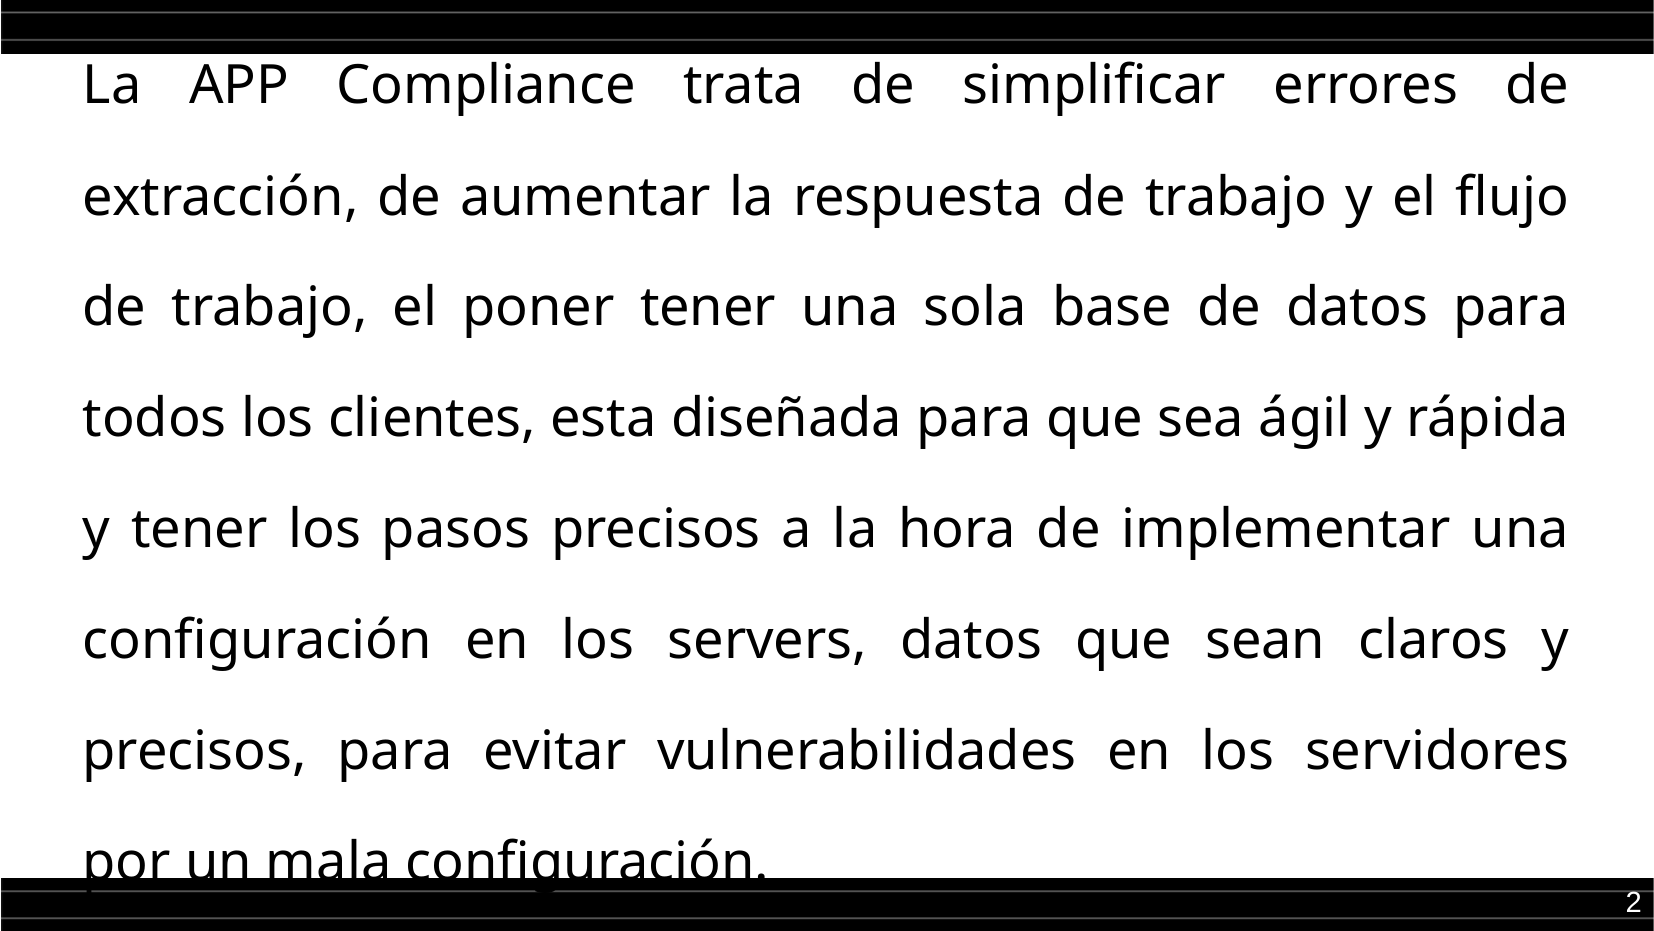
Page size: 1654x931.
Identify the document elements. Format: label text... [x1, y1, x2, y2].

subtitle La APP Compliance trata de simplificar errores de extracción, de aumentar la respuesta de trabajo y el flujo de trabajo, el poner tener una sola base de datos para todos los clientes, esta diseñada para que sea ágil y rápida y tener los pasos precisos a la hora de implementar una configuración en los servers, datos que sean claros y precisos, para evitar vulnerabilidades en los servidores por un mala configuración. [82, 44, 1571, 862]
picture [1, 878, 1654, 931]
picture [1, 0, 1654, 54]
